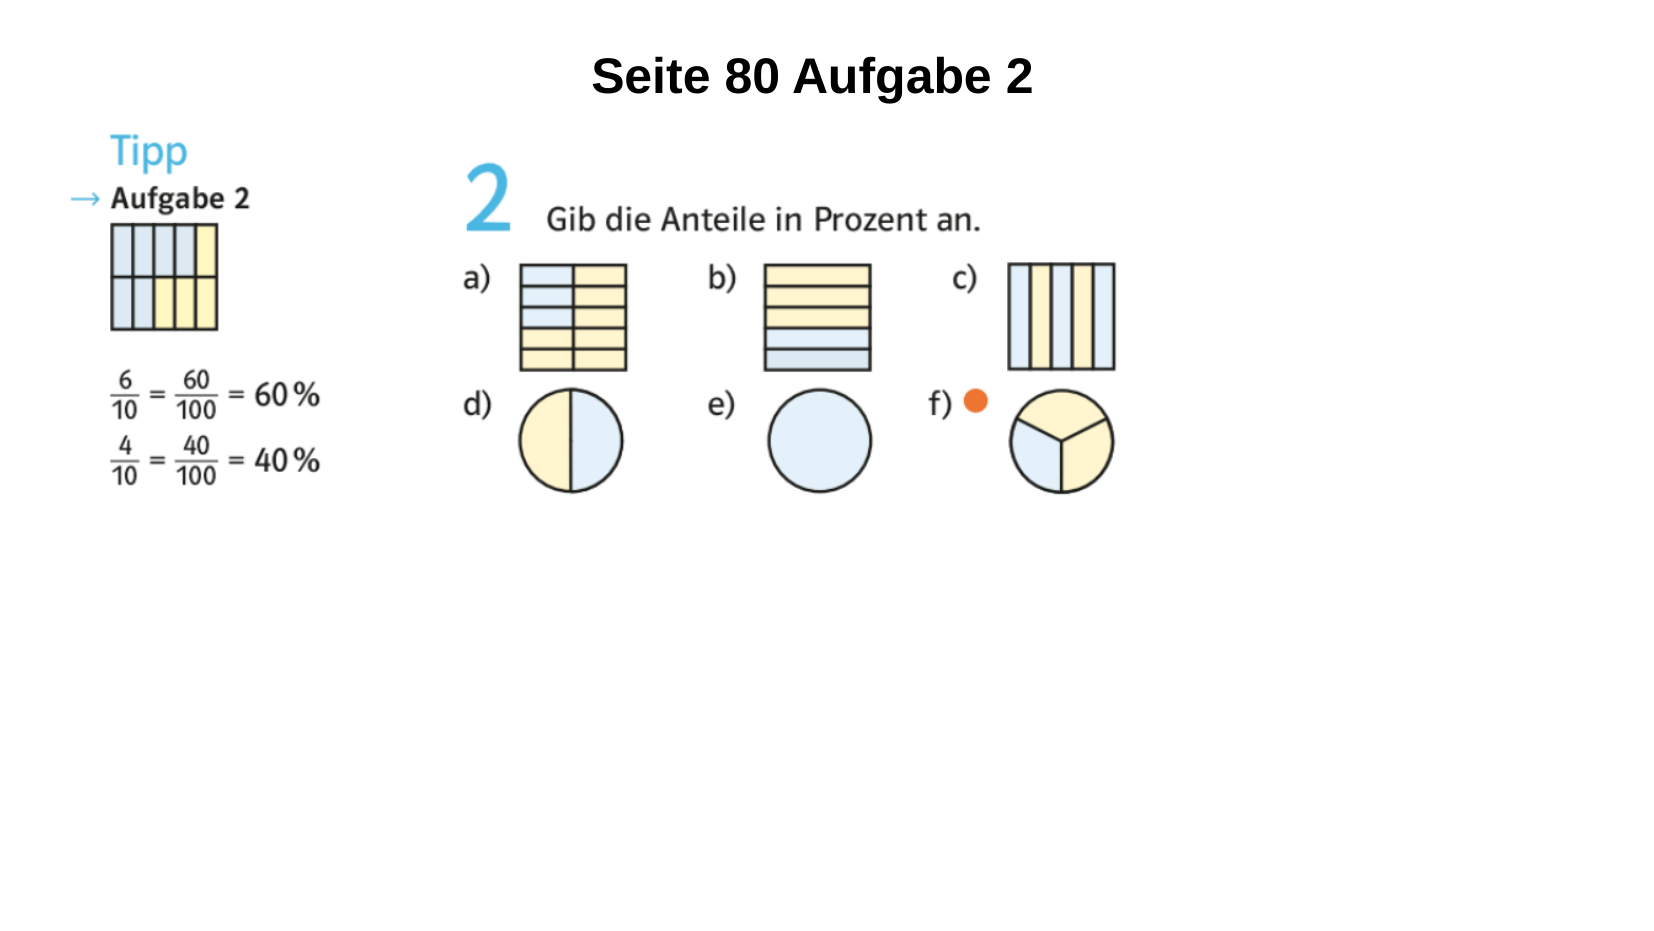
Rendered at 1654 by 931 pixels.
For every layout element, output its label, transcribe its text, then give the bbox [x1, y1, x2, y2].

picture [18, 111, 1161, 574]
text_box Seite 80 Aufgabe 2 [77, 40, 1562, 112]
